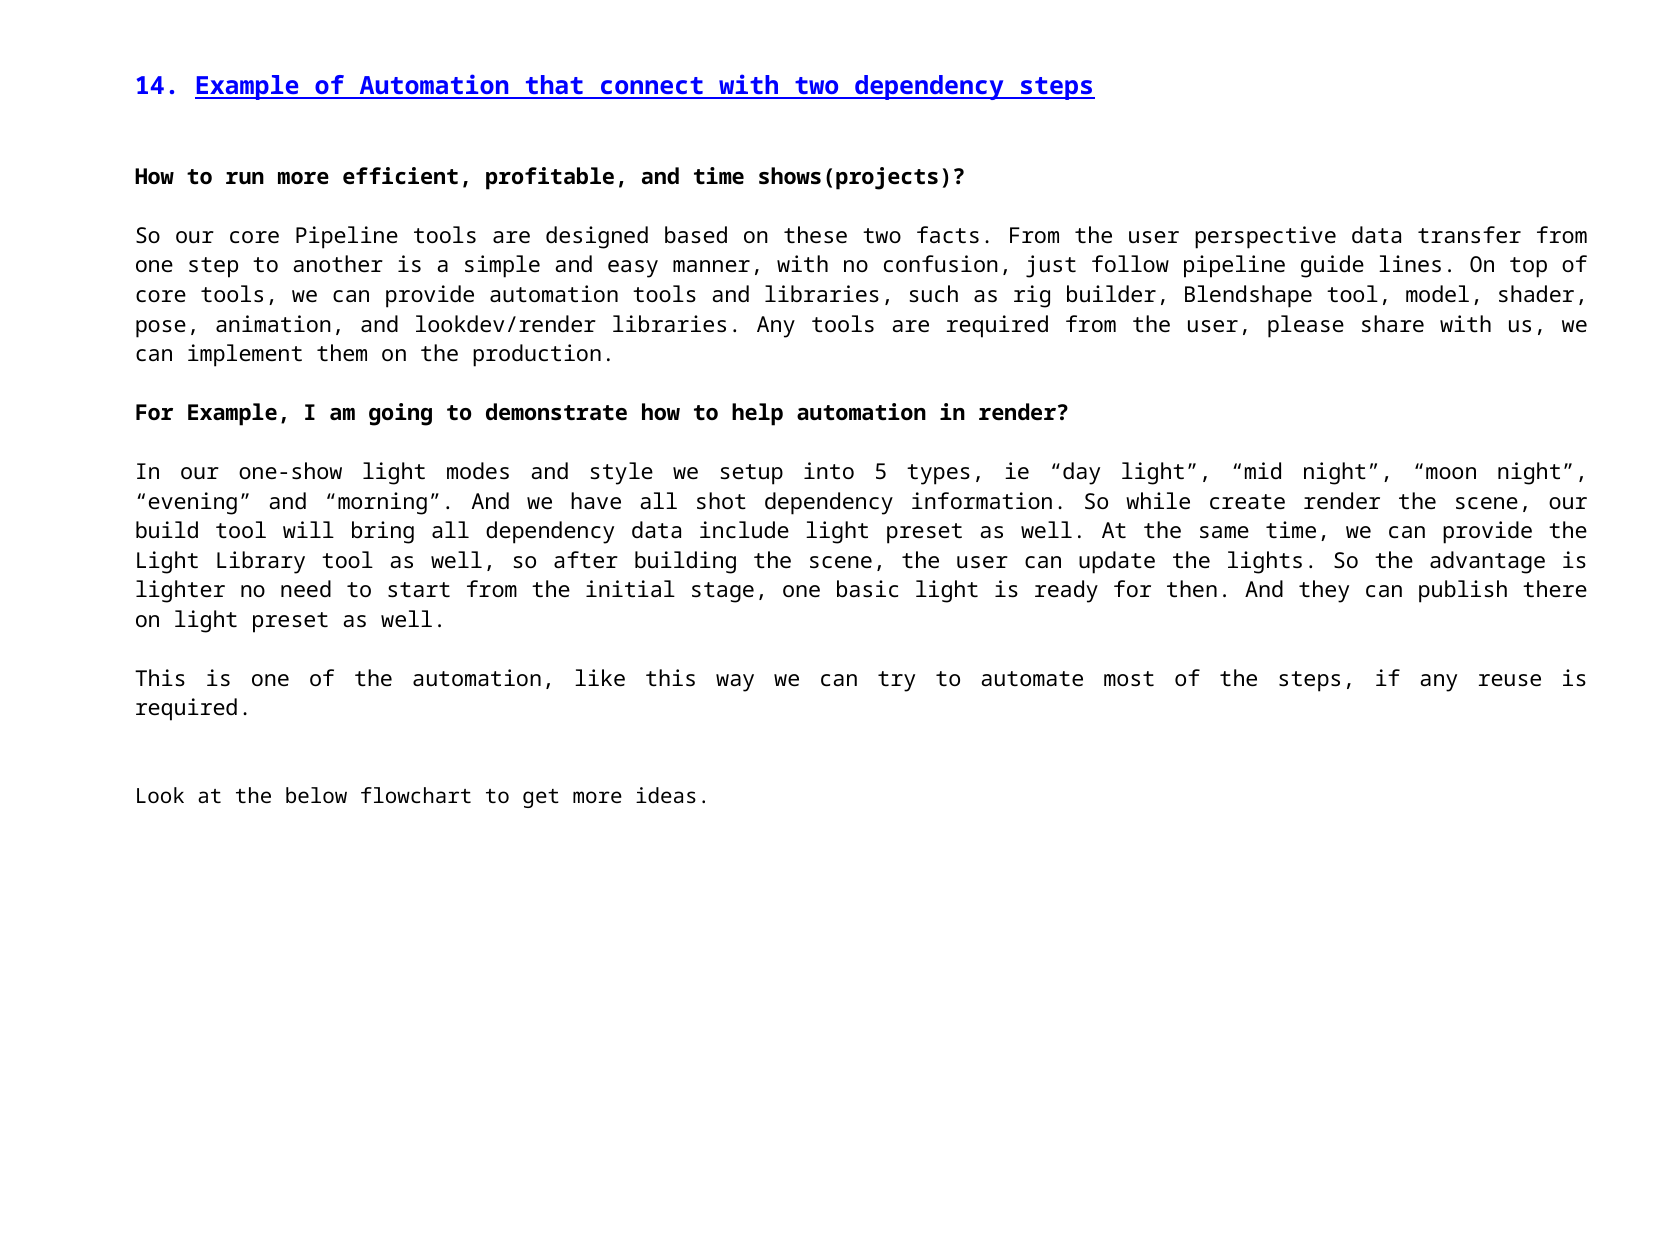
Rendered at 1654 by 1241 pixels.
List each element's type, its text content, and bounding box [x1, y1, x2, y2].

text_box 14. Example of Automation that connect with two dependency steps How to run more efficient, profitable, and time shows(projects)? So our core Pipeline tools are designed based on these two facts. From the user perspective data transfer from one step to another is a simple and easy manner, with no confusion, just follow pipeline guide lines. On top of core tools, we can provide automation tools and libraries, such as rig builder, Blendshape tool, model, shader, pose, animation, and lookdev/render libraries. Any tools are required from the user, please share with us, we can implement them on the production. For Example, I am going to demonstrate how to help automation in render? In our one-show light modes and style we setup into 5 types, ie “day light”, “mid night”, “moon night”, “evening” and “morning”. And we have all shot dependency information. So while create render the scene, our build tool will bring all dependency data include light preset as well. At the same time, we can provide the Light Library tool as well, so after building the scene, the user can update the lights. So the advantage is lighter no need to start from the initial stage, one basic light is ready for then. And they can publish there on light preset as well. This is one of the automation, like this way we can try to automate most of the steps, if any reuse is required. Look at the below flowchart to get more ideas. [120, 60, 1606, 705]
